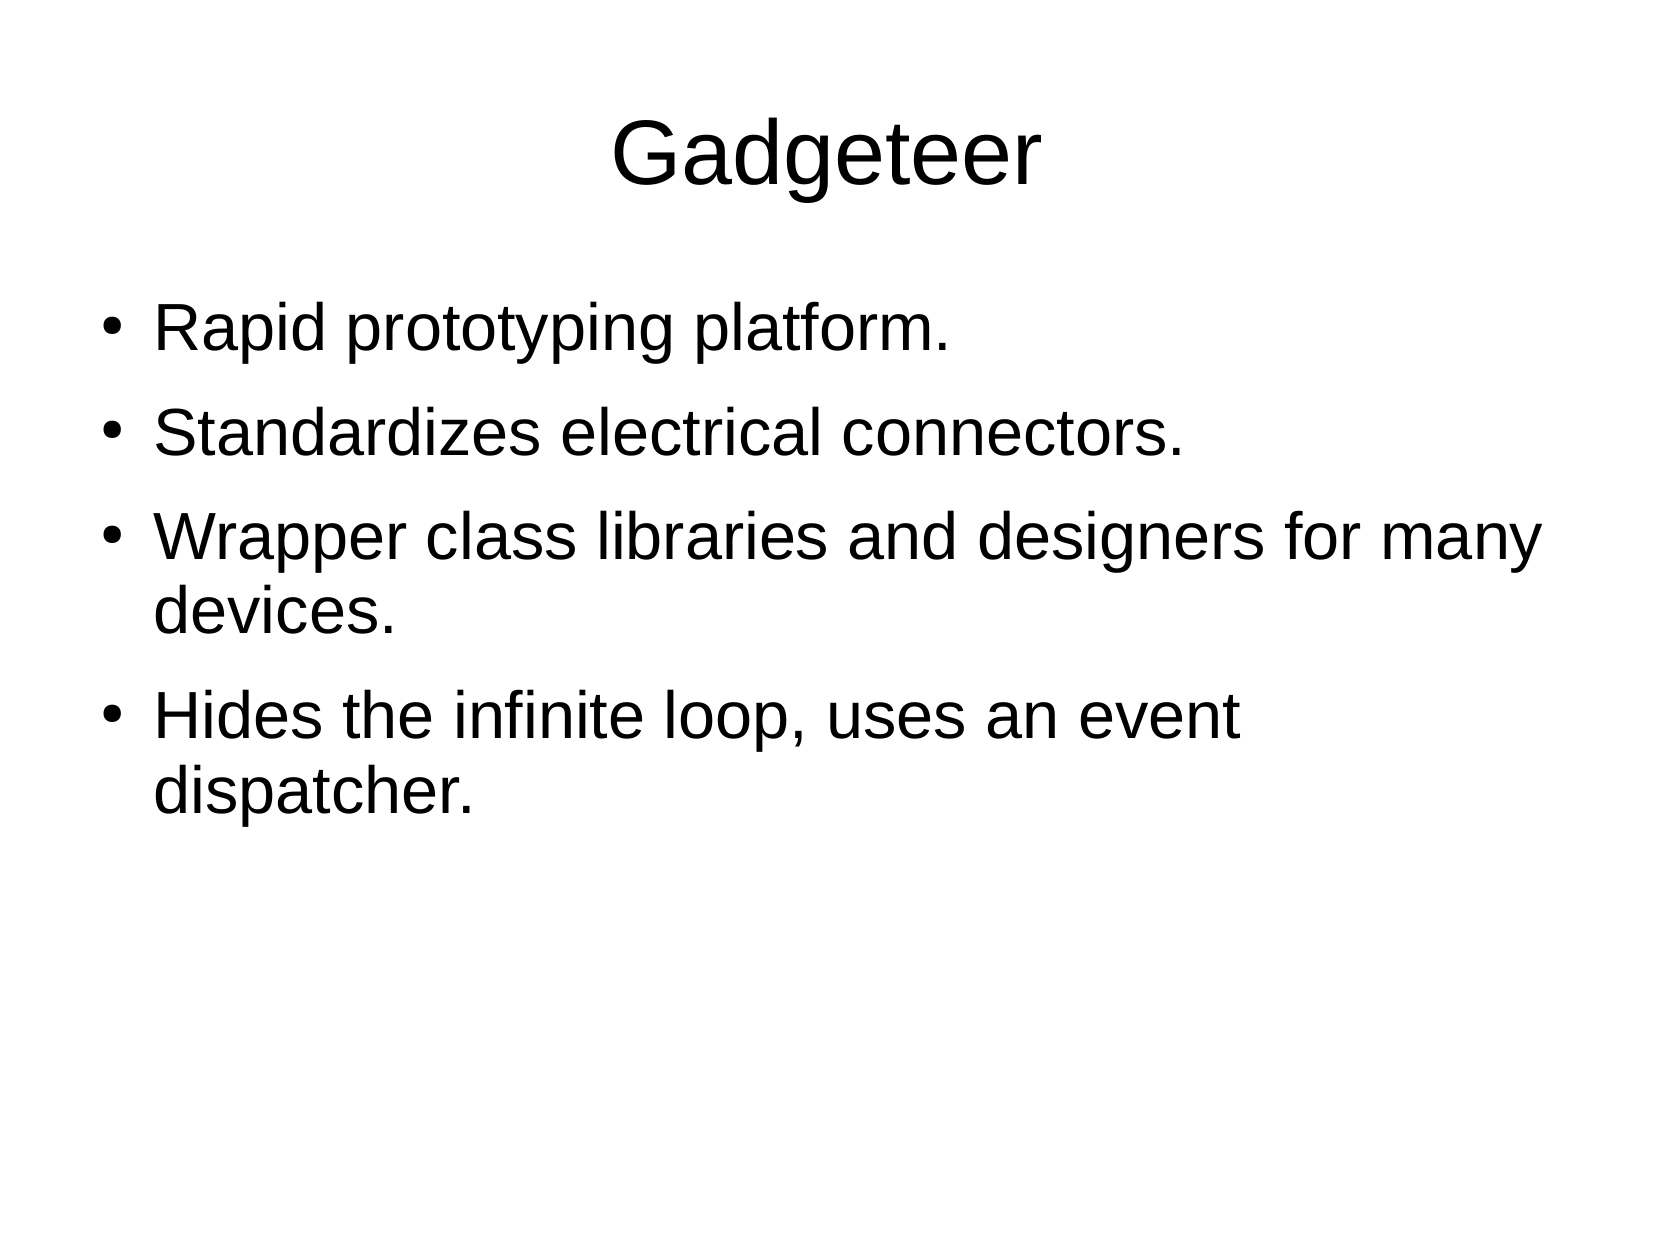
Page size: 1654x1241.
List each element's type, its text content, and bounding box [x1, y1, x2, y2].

title Gadgeteer [82, 49, 1571, 257]
list Rapid prototyping platform. Standardizes electrical connectors. Wrapper class libraries and designers for many devices. Hides the infinite loop, uses an event dispatcher. [82, 290, 1571, 1010]
